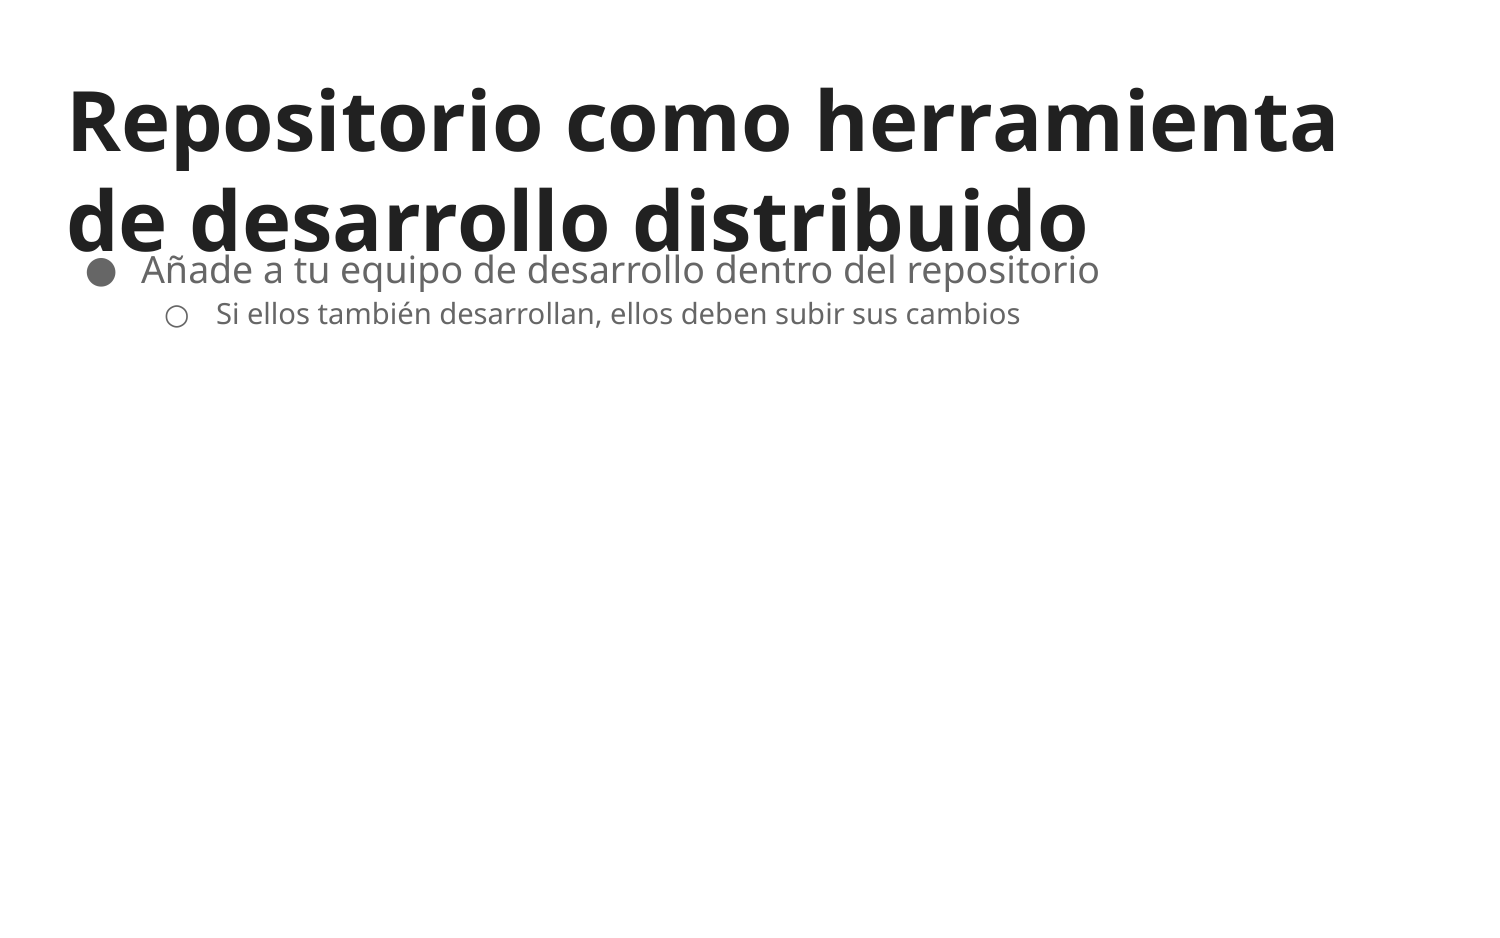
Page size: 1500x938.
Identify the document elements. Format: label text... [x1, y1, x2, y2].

title Repositorio como herramienta de desarrollo distribuido [51, 53, 1449, 200]
list Añade a tu equipo de desarrollo dentro del repositorio Si ellos también desarrollan, ellos deben subir sus cambios [51, 223, 1449, 833]
